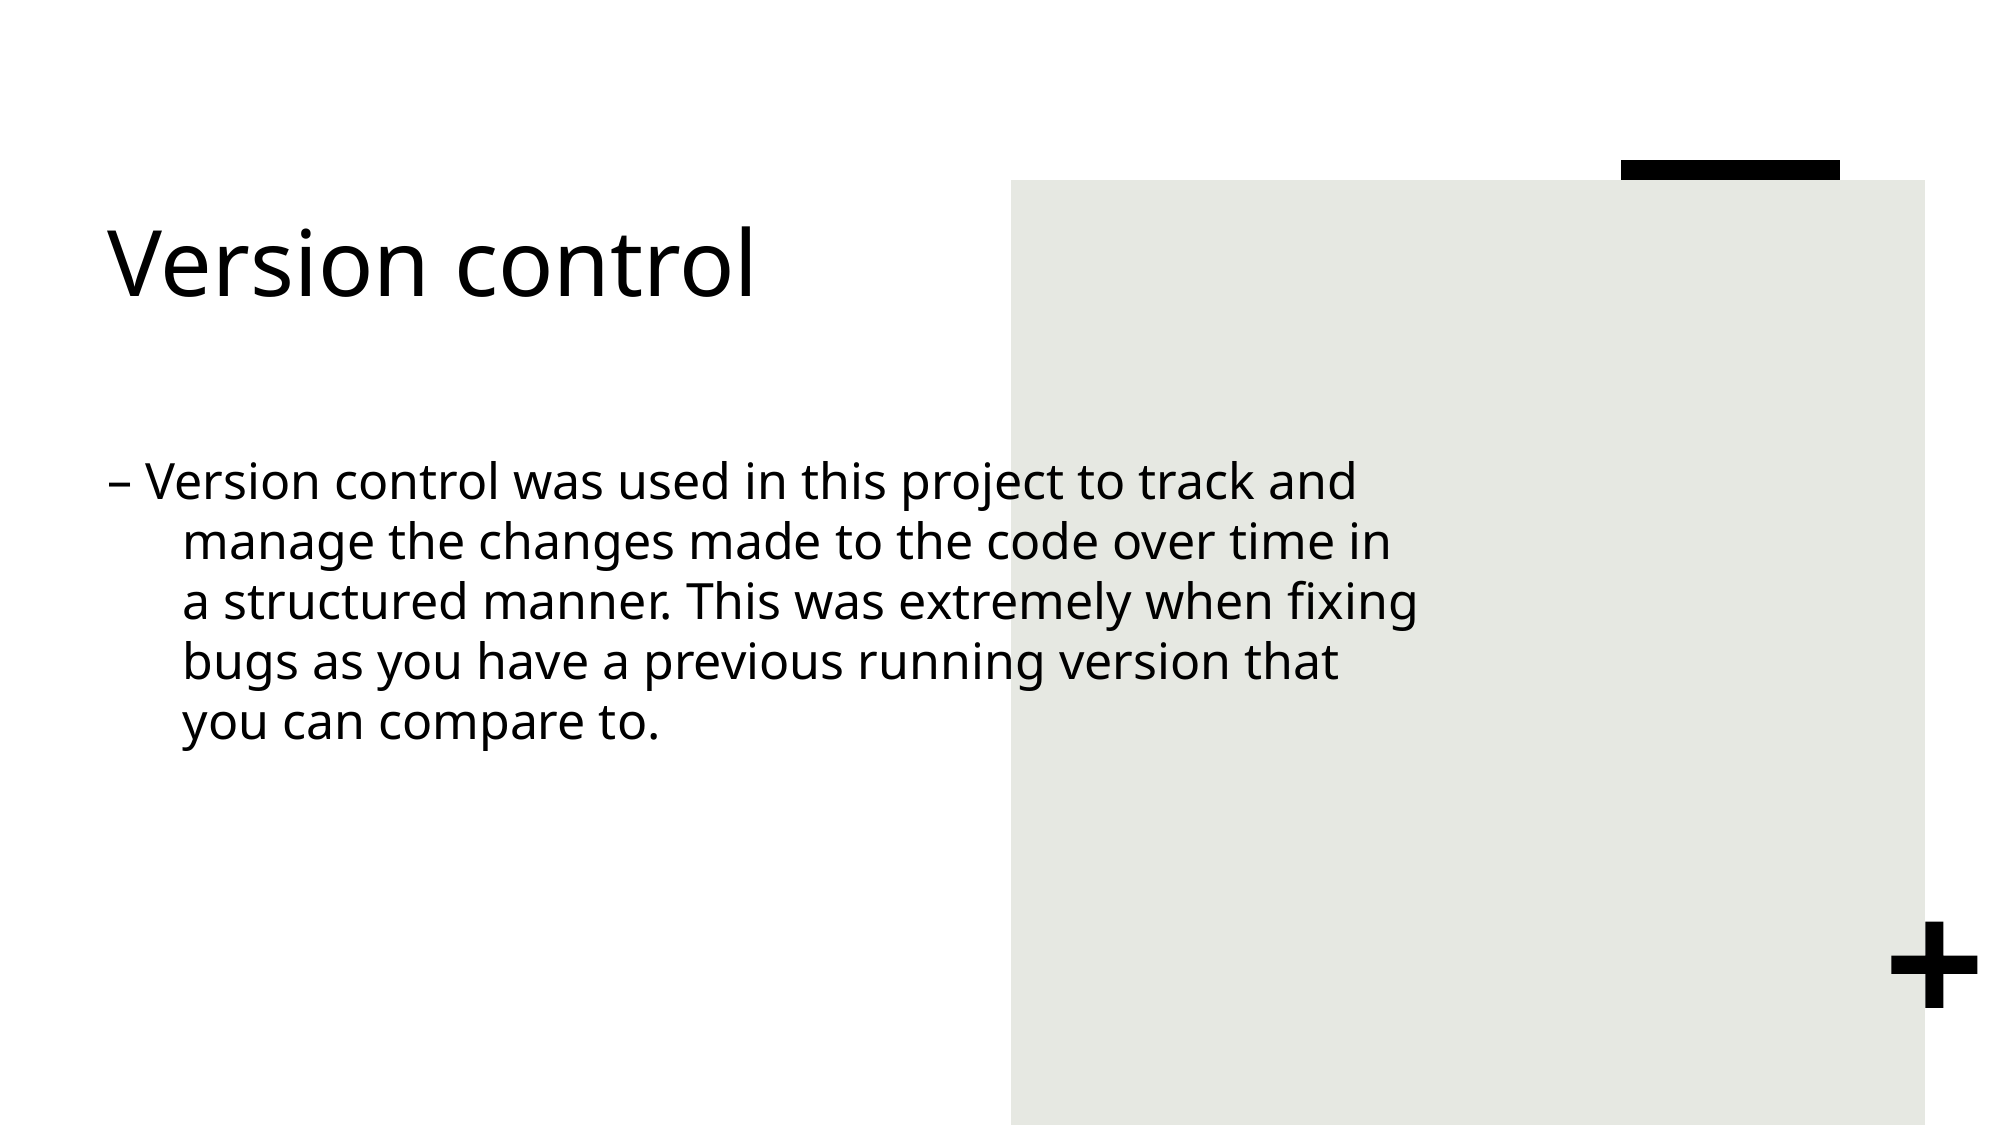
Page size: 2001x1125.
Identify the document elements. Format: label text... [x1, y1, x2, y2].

title Version control [92, 197, 1449, 435]
list Version control was used in this project to track and manage the changes made to the code over time in a structured manner. This was extremely when fixing bugs as you have a previous running version that you can compare to. [92, 441, 1449, 965]
